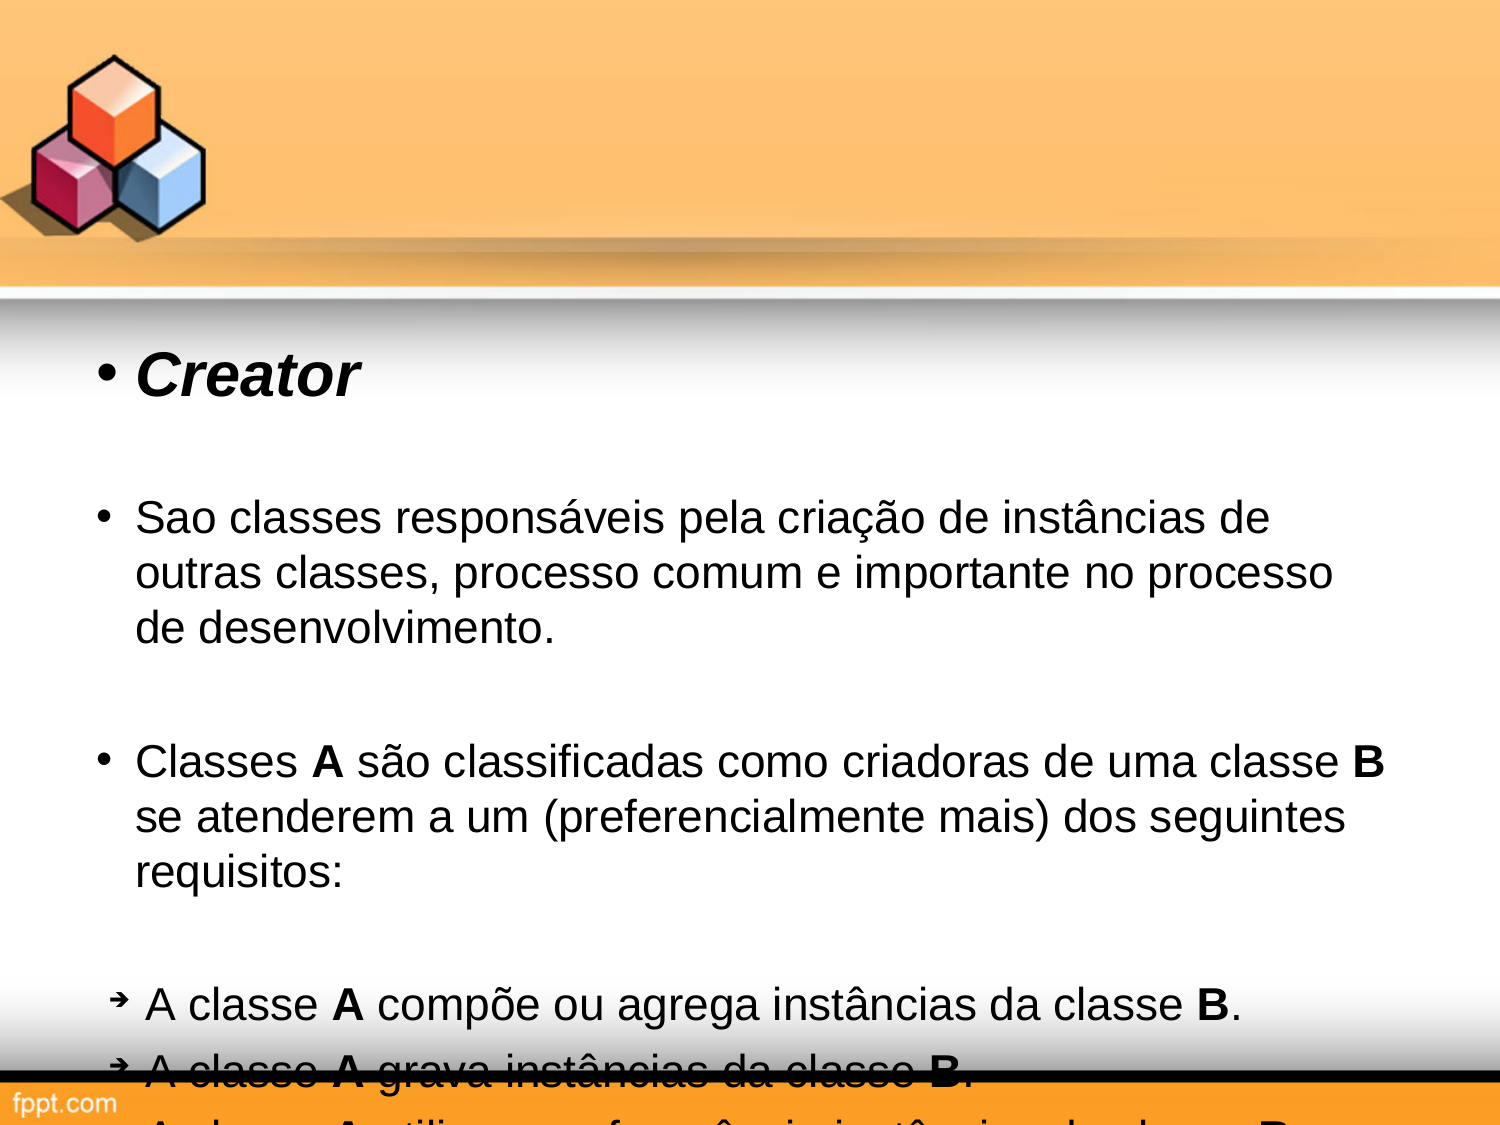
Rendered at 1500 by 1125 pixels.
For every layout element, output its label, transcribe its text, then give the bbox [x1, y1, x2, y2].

picture [0, 0, 1500, 1125]
list Creator Sao classes responsáveis pela criação de instâncias de outras classes, processo comum e importante no processo de desenvolvimento. Classes A são classificadas como criadoras de uma classe B se atenderem a um (preferencialmente mais) dos seguintes requisitos: A classe A compõe ou agrega instâncias da classe B. A classe A grava instâncias da classe B. A classe A utiliza com frequência instâncias da classe B. A classe A contêm todas as informações de instanciação da classe B. [81, 325, 1402, 1125]
